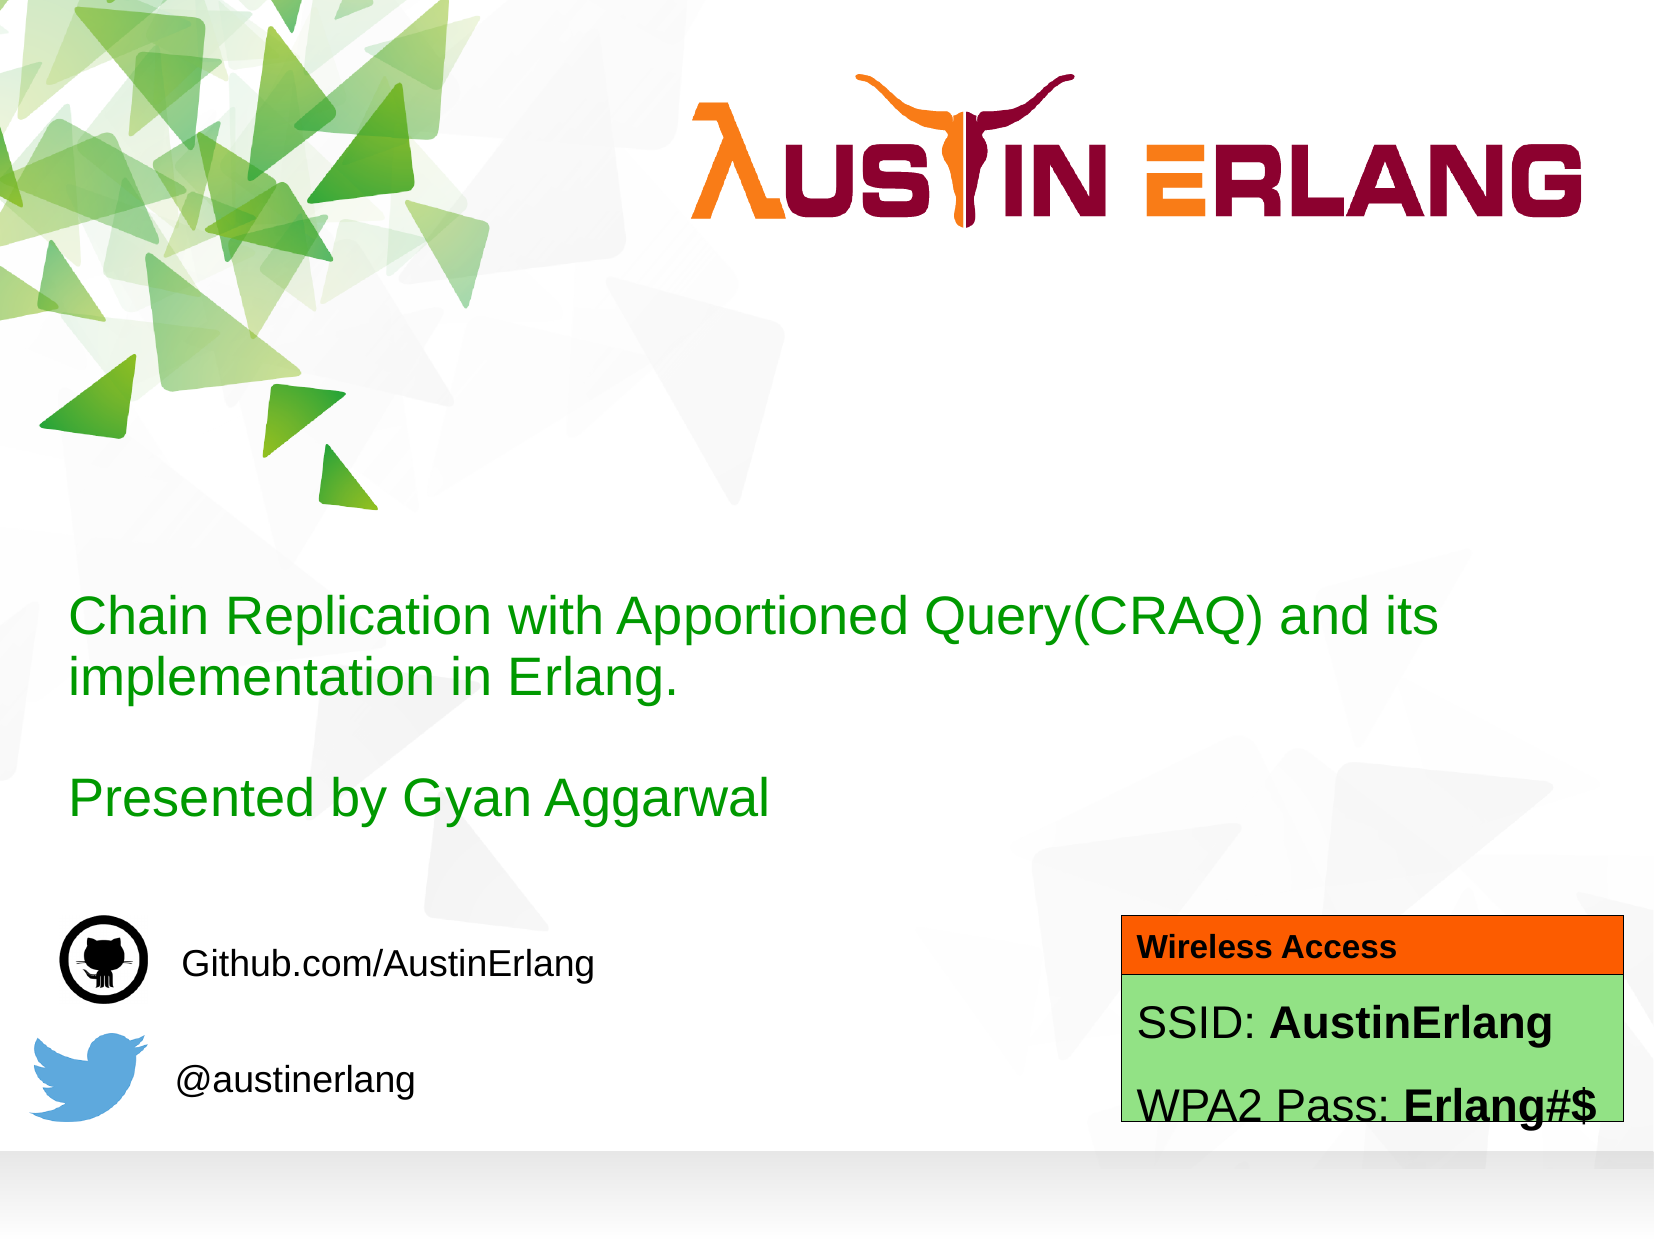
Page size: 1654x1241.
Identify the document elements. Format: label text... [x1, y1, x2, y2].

text_box [1121, 915, 1624, 974]
title Chain Replication with Apportioned Query(CRAQ) and its implementation in Erlang. Presented by Gyan Aggarwal [68, 584, 1561, 871]
picture [0, 0, 1595, 1004]
text_box Github.com/AustinErlang [166, 931, 648, 988]
text_box @austinerlang [159, 1047, 520, 1105]
text_box SSID: AustinErlang WPA2 Pass: Erlang#$ [1121, 974, 1624, 1122]
picture [915, 548, 1654, 1169]
text_box Wireless Access [1121, 917, 1413, 970]
picture [29, 1033, 148, 1122]
